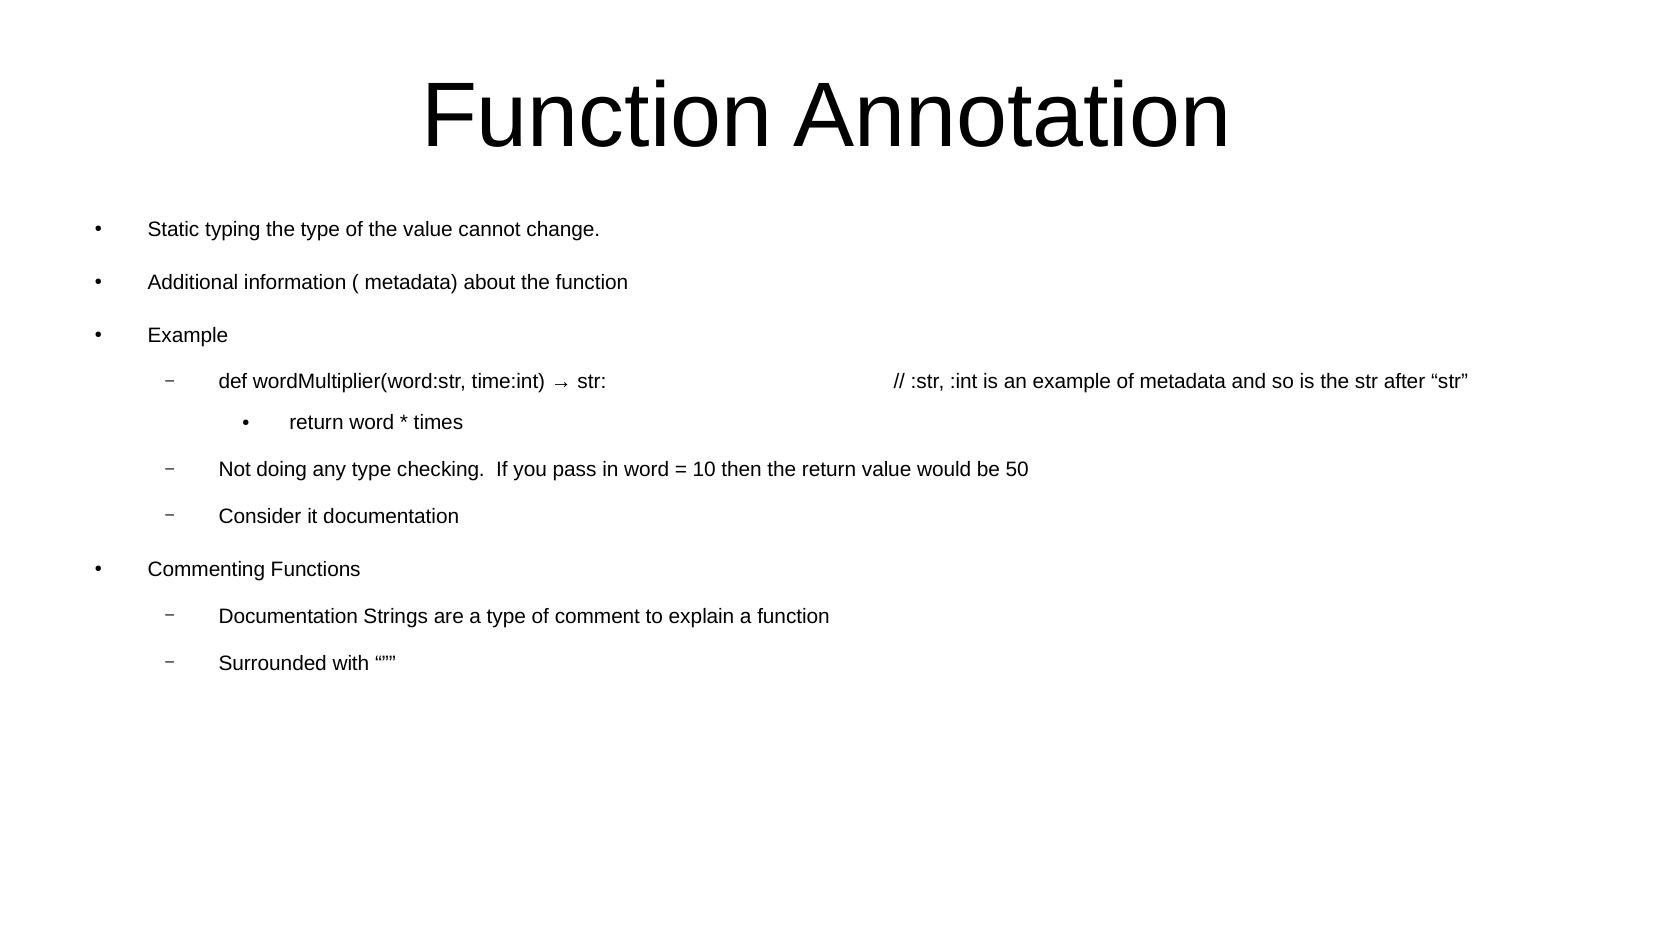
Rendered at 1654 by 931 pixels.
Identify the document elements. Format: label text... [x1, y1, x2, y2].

title Function Annotation [82, 37, 1571, 193]
list Static typing the type of the value cannot change. Additional information ( metadata) about the function Example def wordMultiplier(word:str, time:int) → str: // :str, :int is an example of metadata and so is the str after “str” return word * times Not doing any type checking. If you pass in word = 10 then the return value would be 50 Consider it documentation Commenting Functions Documentation Strings are a type of comment to explain a function Surrounded with “”” [76, 217, 1570, 916]
